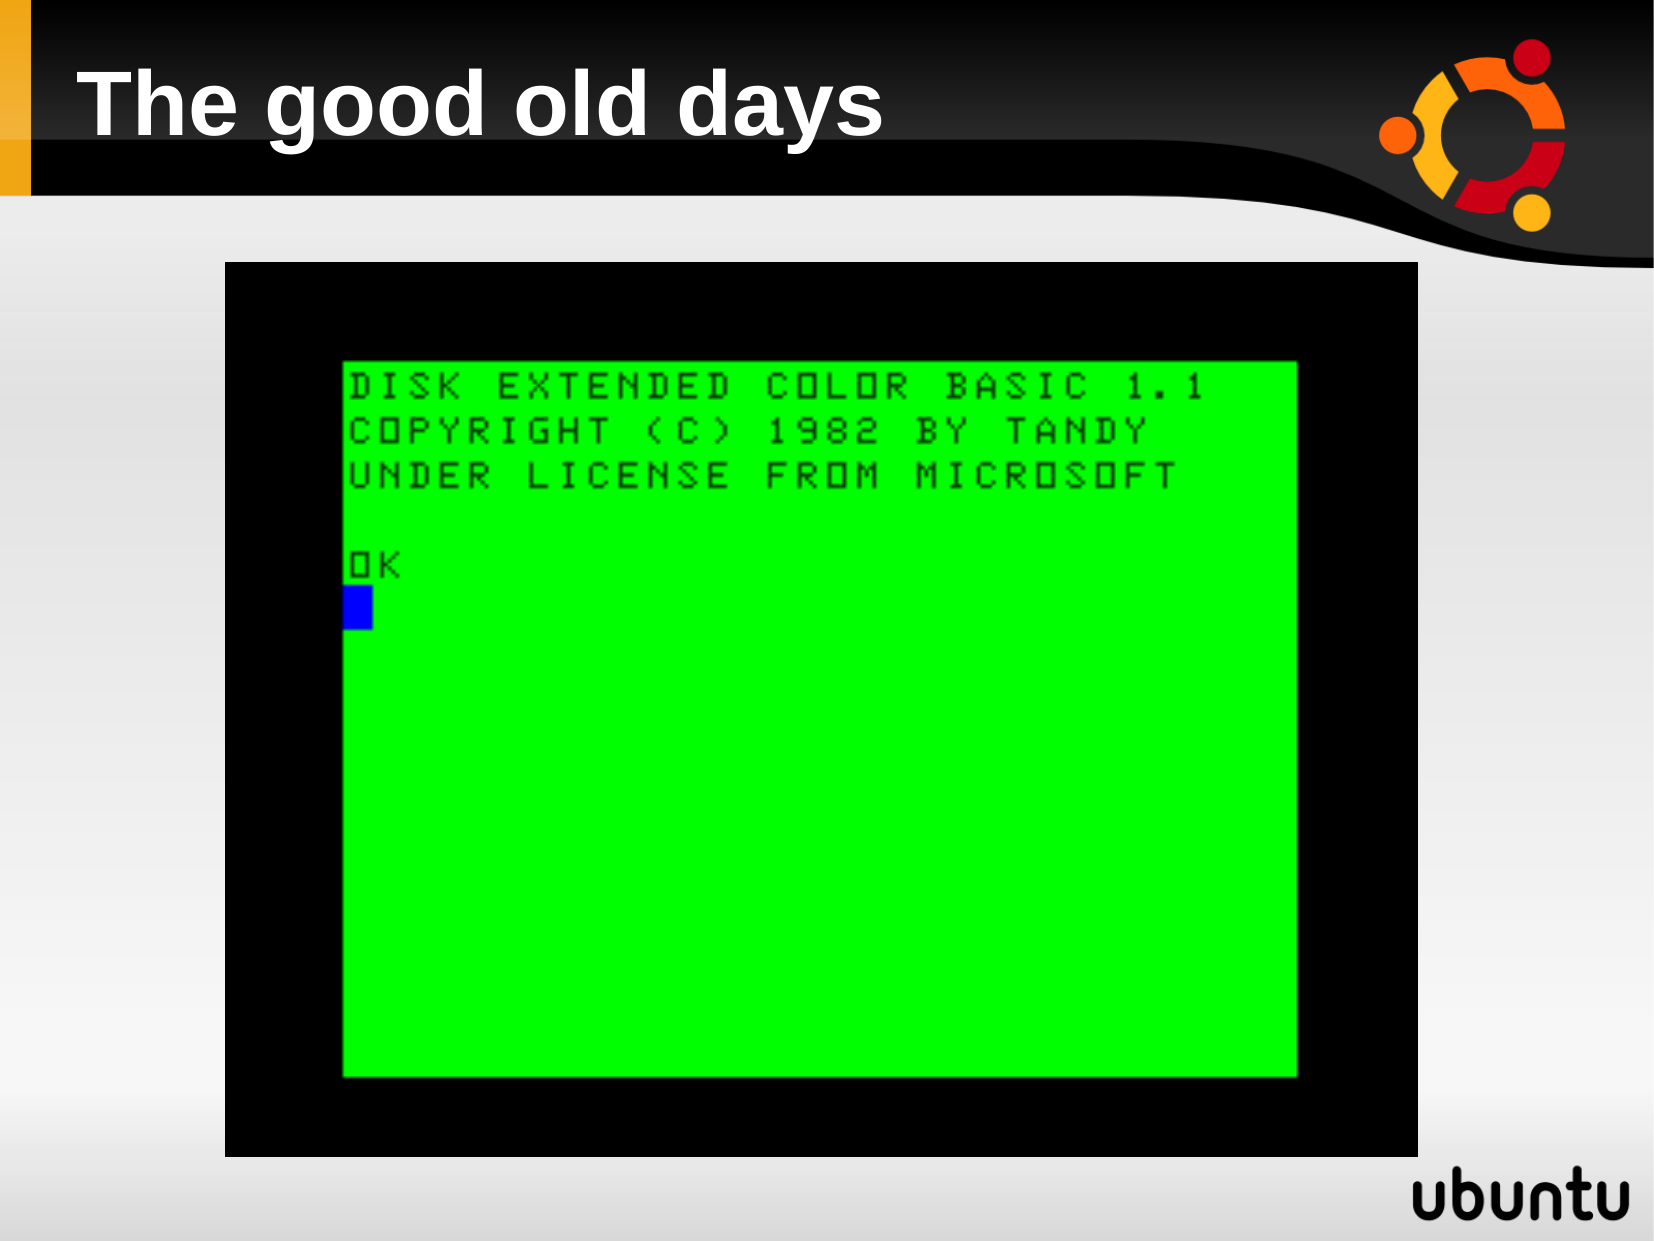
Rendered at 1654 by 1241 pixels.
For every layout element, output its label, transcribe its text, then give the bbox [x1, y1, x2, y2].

title The good old days [76, 0, 1565, 208]
picture [0, 0, 1654, 1241]
